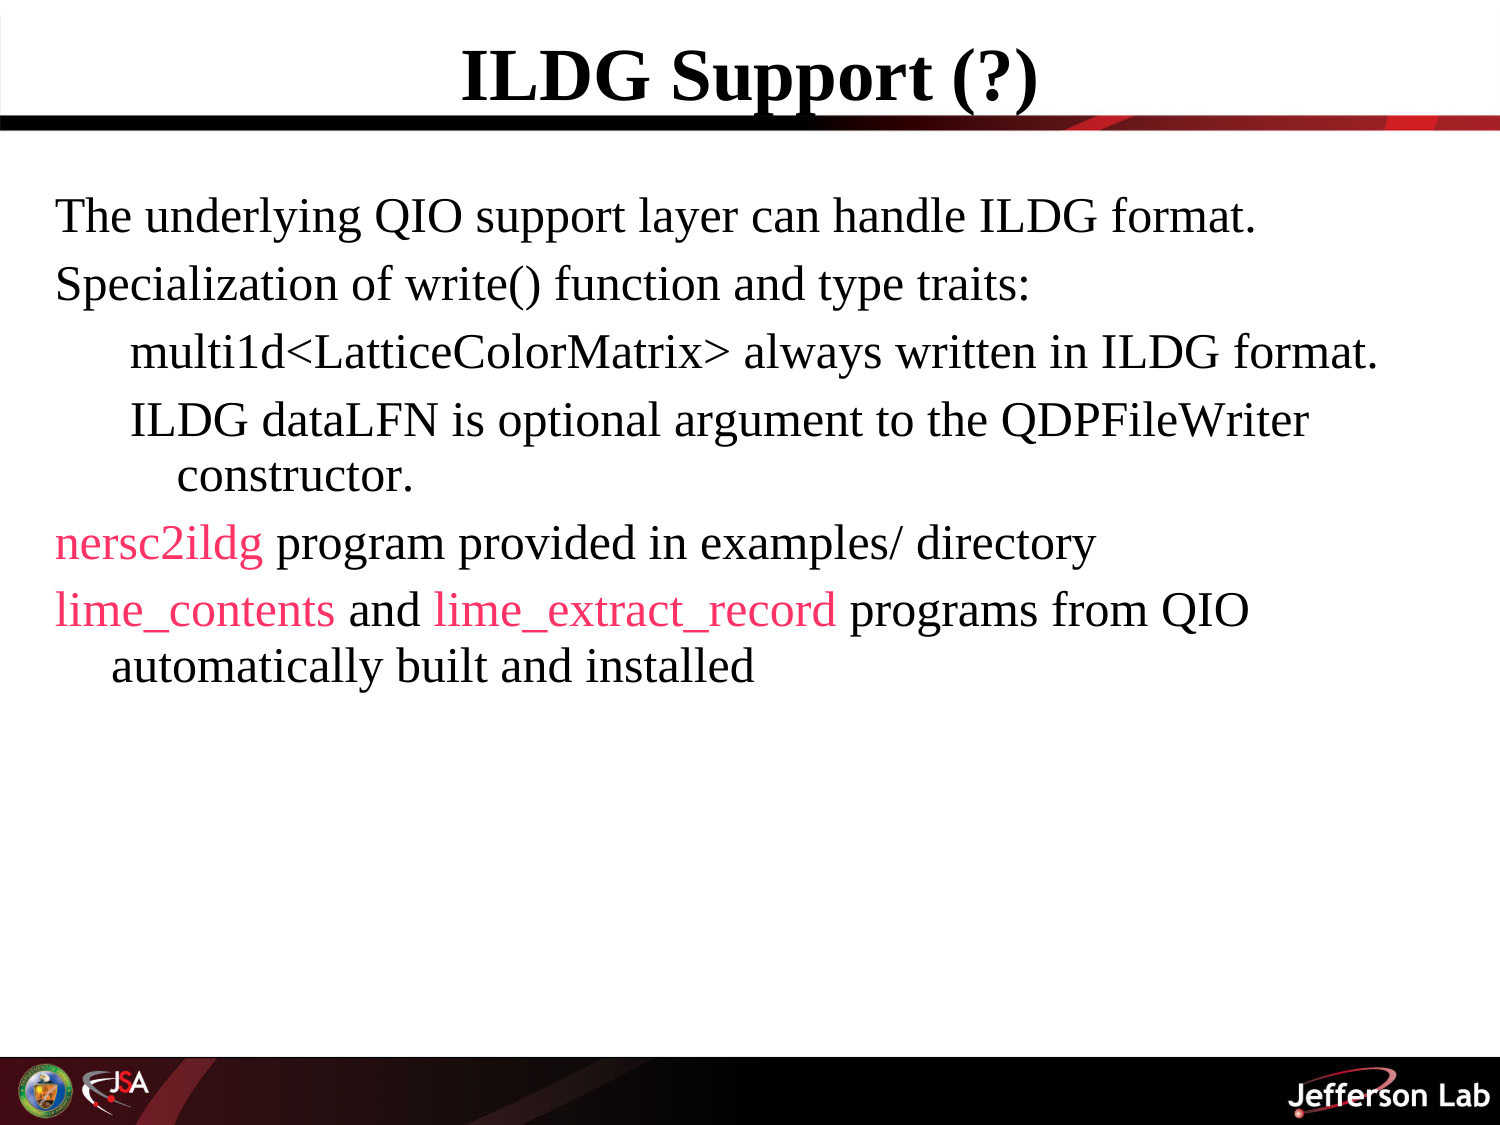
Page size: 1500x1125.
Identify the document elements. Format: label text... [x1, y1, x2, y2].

picture [0, 0, 1500, 1125]
title ILDG Support (?) [112, 7, 1388, 143]
list The underlying QIO support layer can handle ILDG format. Specialization of write() function and type traits: multi1d<LatticeColorMatrix> always written in ILDG format. ILDG dataLFN is optional argument to the QDPFileWriter constructor. nersc2ildg program provided in examples/ directory lime_contents and lime_extract_record programs from QIO automatically built and installed [54, 188, 1456, 1098]
